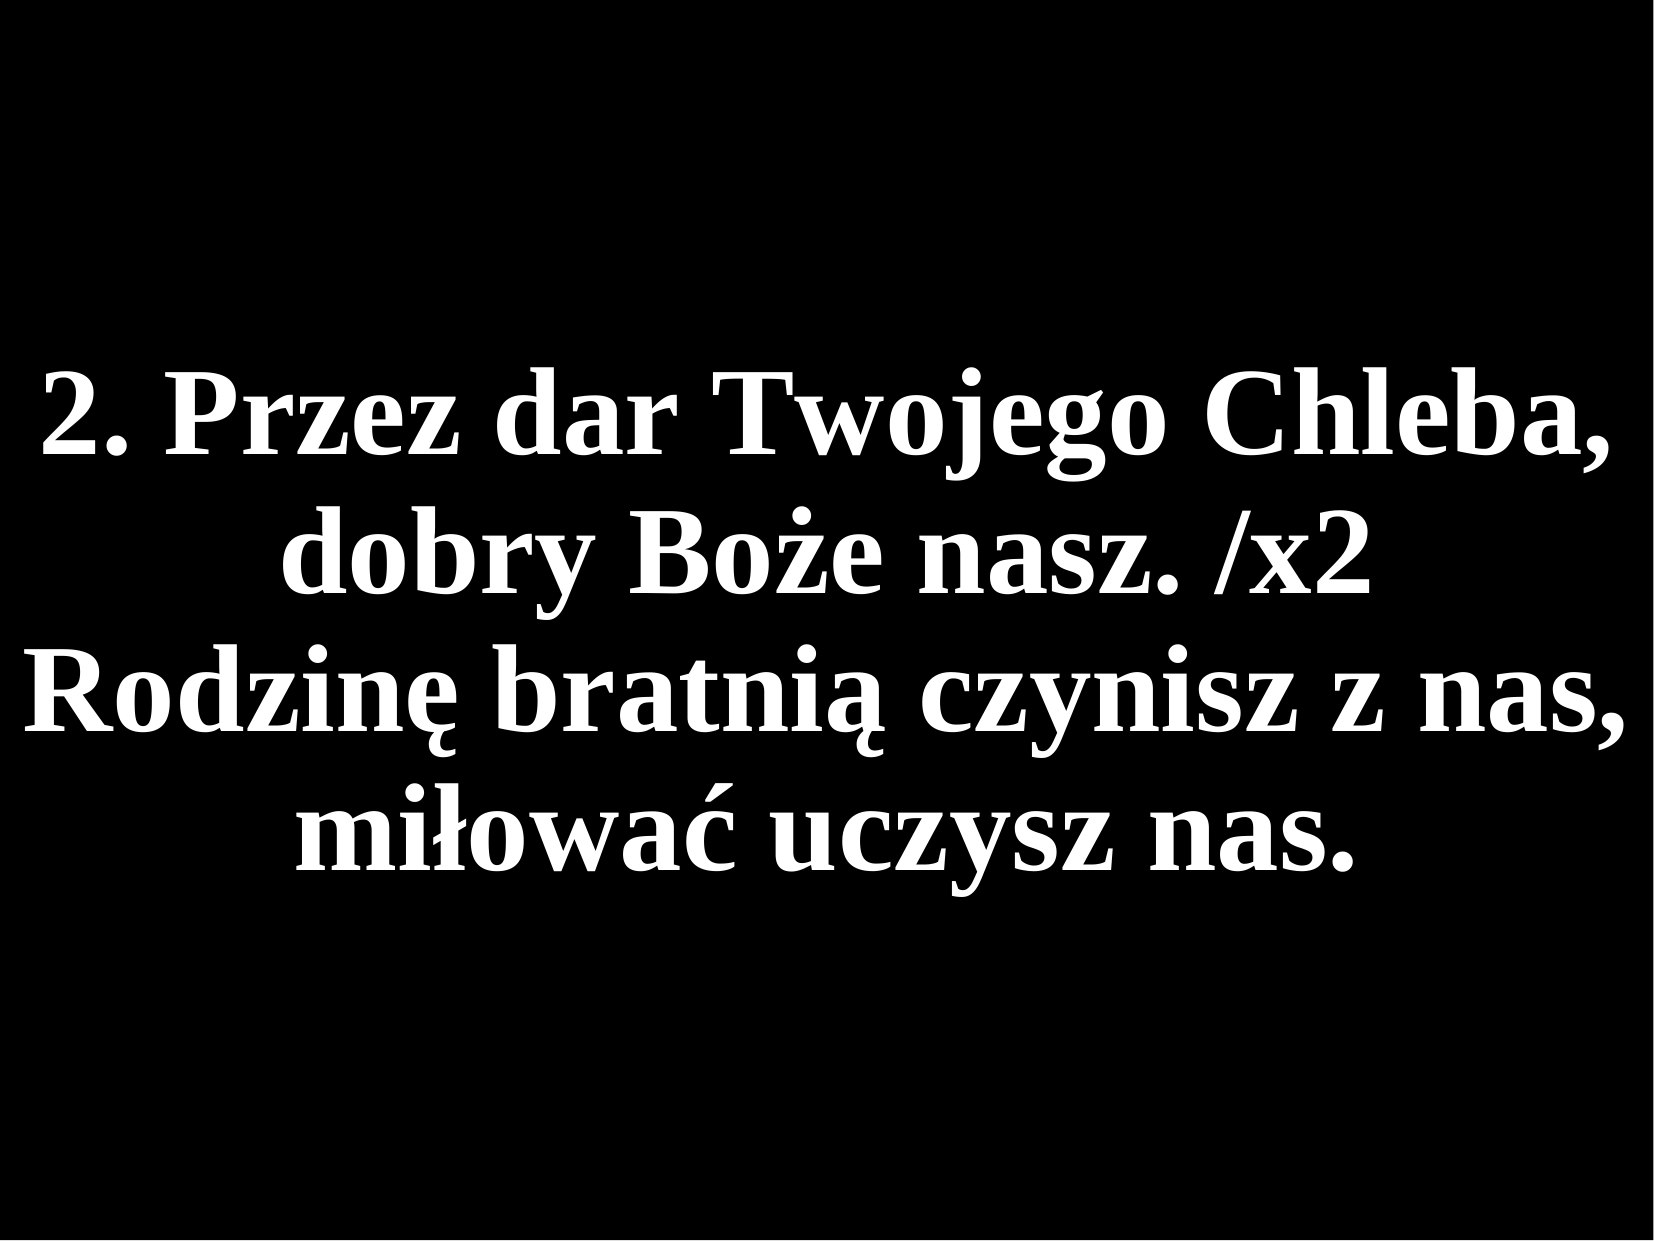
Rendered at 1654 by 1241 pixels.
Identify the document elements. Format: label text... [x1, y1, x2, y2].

title 2. Przez dar Twojego Chleba, dobry Boże nasz. /x2 Rodzinę bratnią czynisz z nas, miłować uczysz nas. [0, 0, 1654, 1241]
